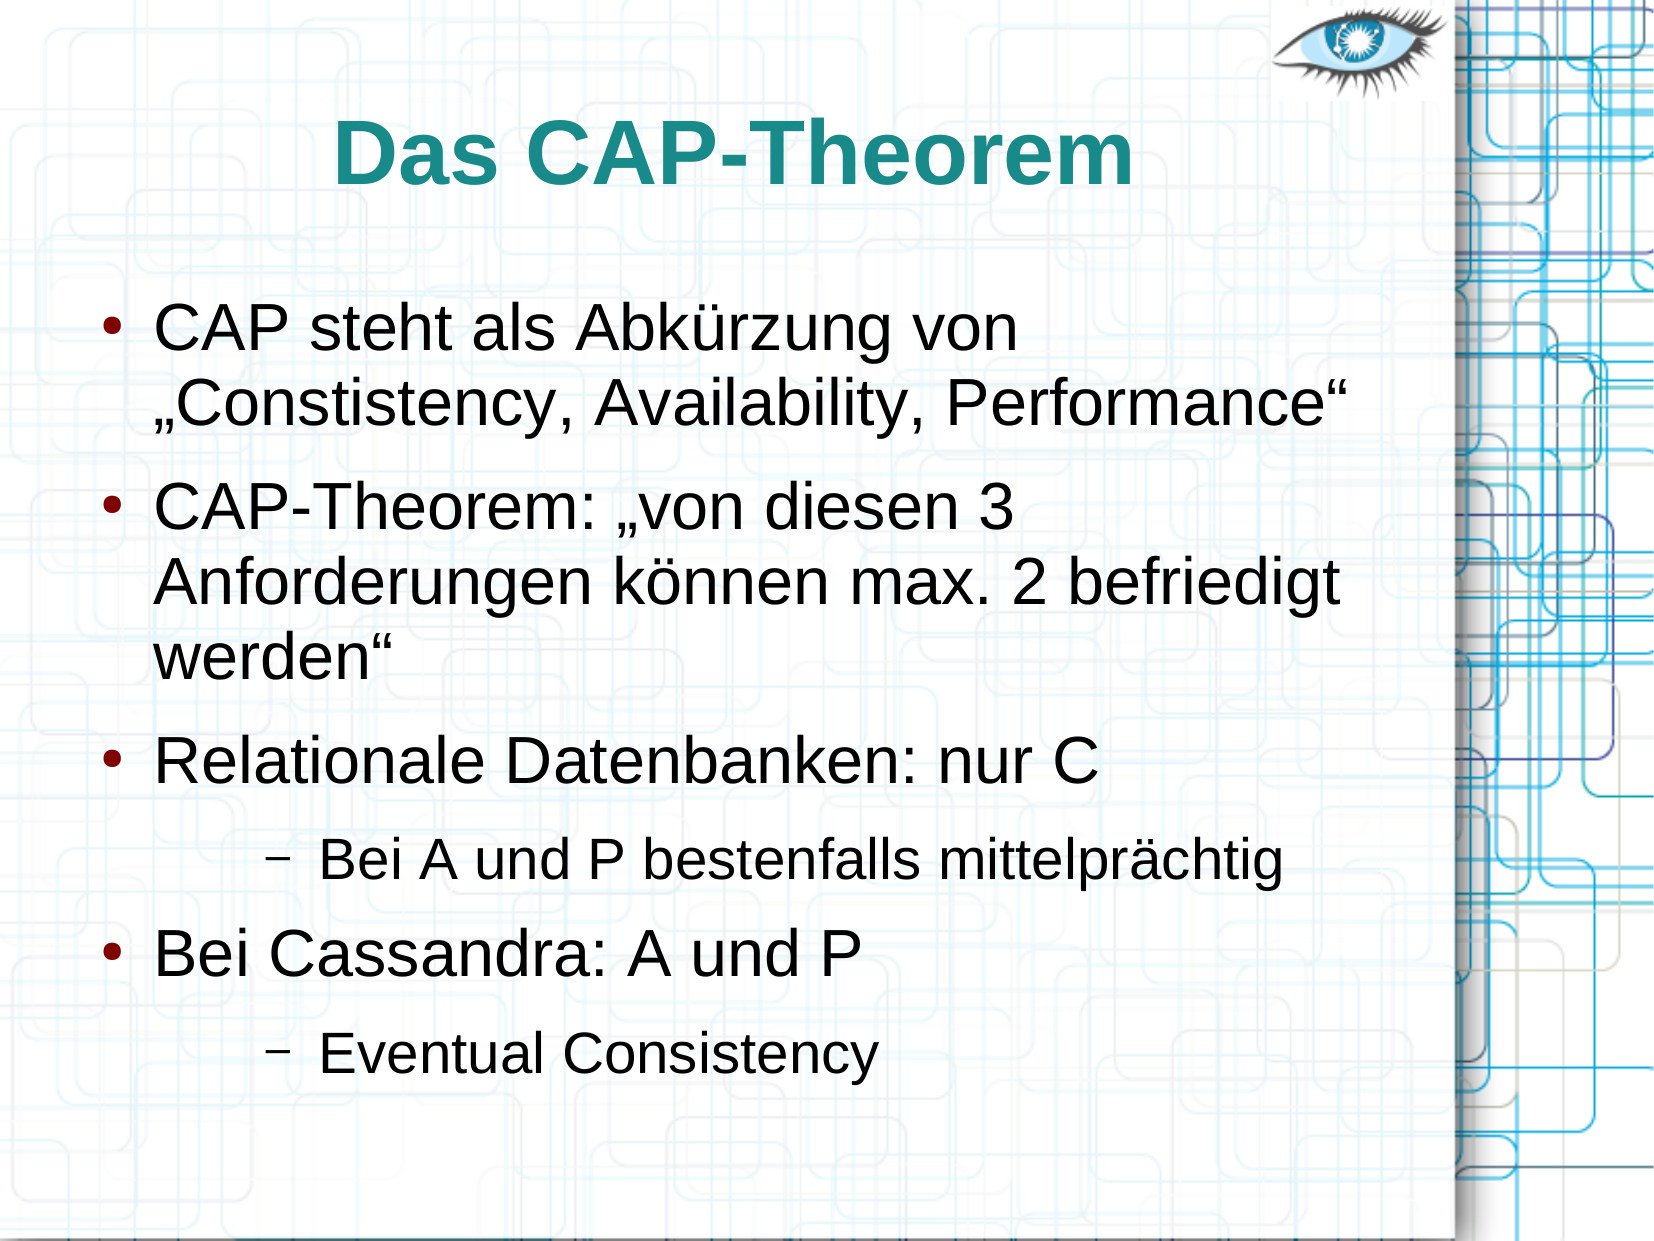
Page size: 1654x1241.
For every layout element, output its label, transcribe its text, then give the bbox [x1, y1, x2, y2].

picture [0, 0, 1654, 1241]
list CAP steht als Abkürzung von „Constistency, Availability, Performance“ CAP-Theorem: „von diesen 3 Anforderungen können max. 2 befriedigt werden“ Relationale Datenbanken: nur C Bei A und P bestenfalls mittelprächtig Bei Cassandra: A und P Eventual Consistency [82, 290, 1418, 1109]
title Das CAP-Theorem [59, 49, 1418, 257]
